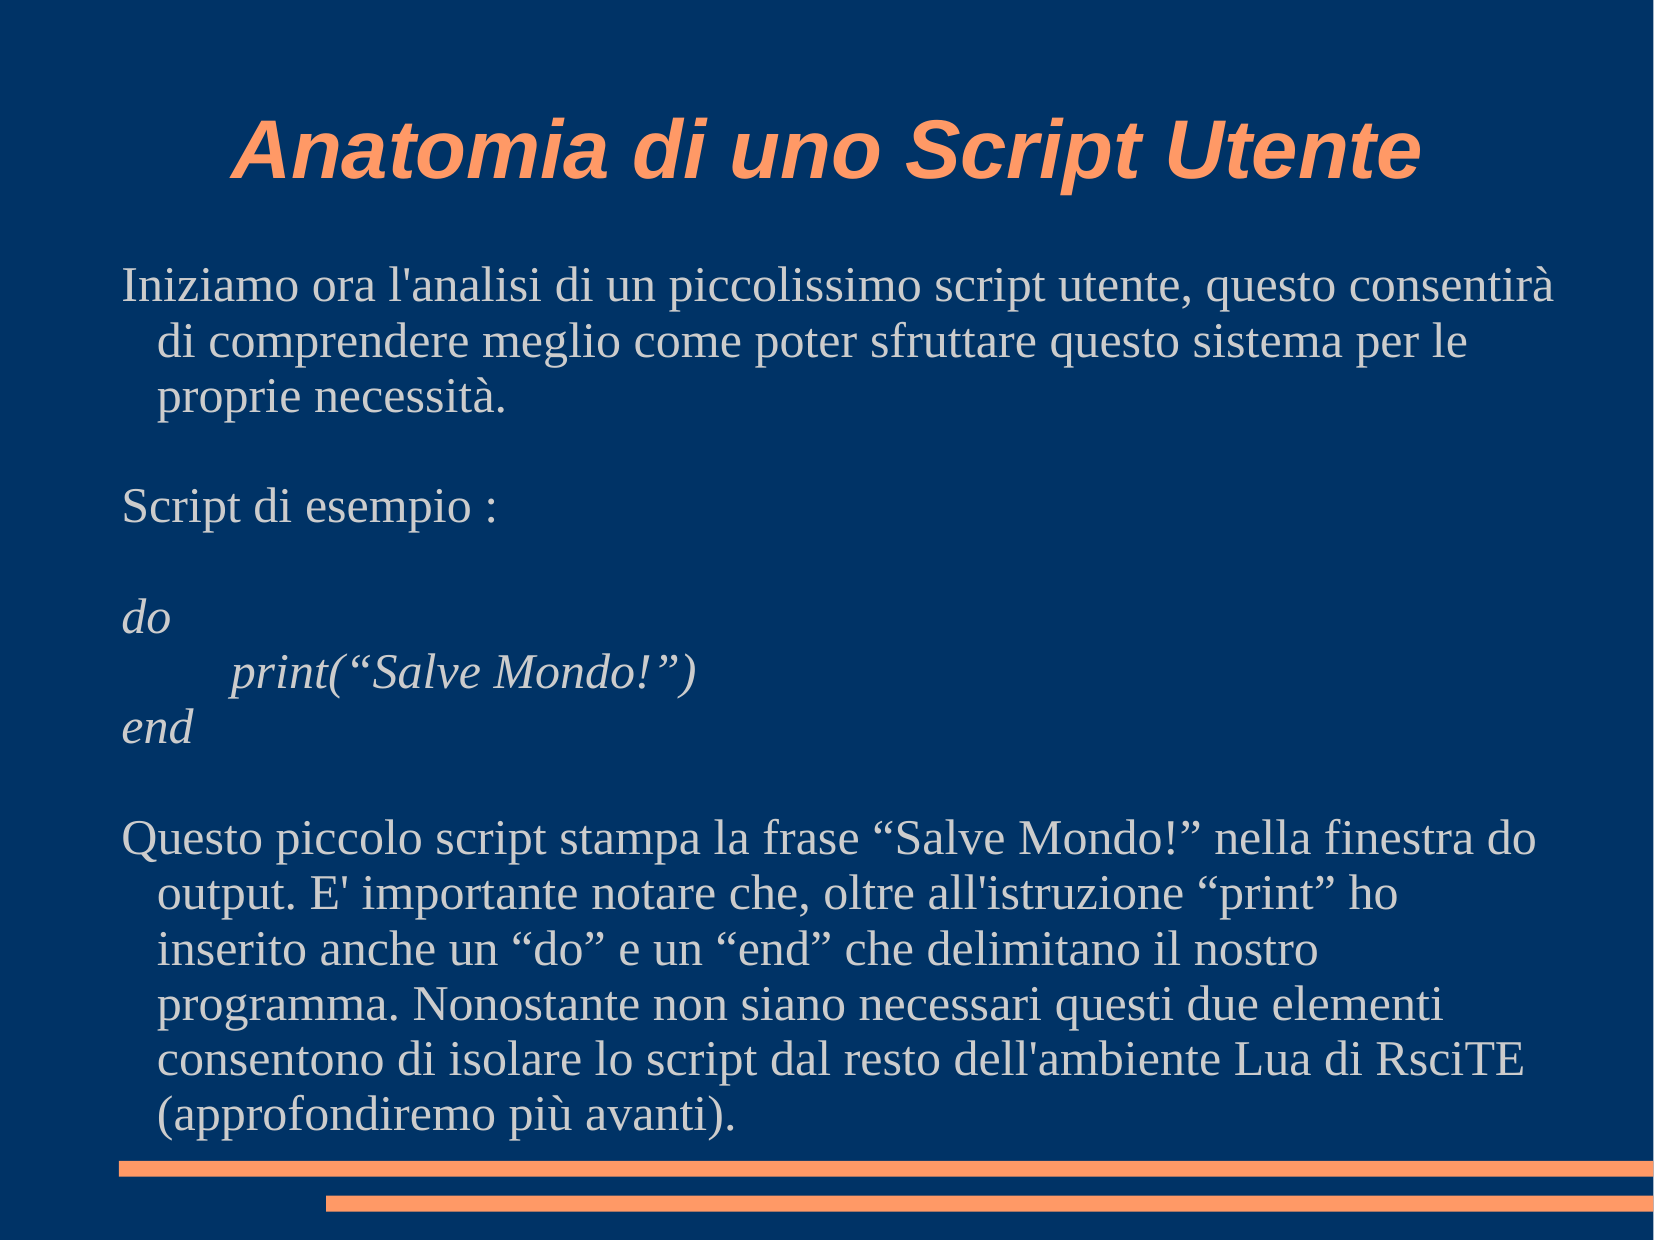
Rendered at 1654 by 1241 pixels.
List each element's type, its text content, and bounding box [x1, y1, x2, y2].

title Anatomia di uno Script Utente [121, 53, 1534, 246]
subtitle Iniziamo ora l'analisi di un piccolissimo script utente, questo consentirà di comprendere meglio come poter sfruttare questo sistema per le proprie necessità. Script di esempio : do print(“Salve Mondo!”) end Questo piccolo script stampa la frase “Salve Mondo!” nella finestra do output. E' importante notare che, oltre all'istruzione “print” ho inserito anche un “do” e un “end” che delimitano il nostro programma. Nonostante non siano necessari questi due elementi consentono di isolare lo script dal resto dell'ambiente Lua di RsciTE (approfondiremo più avanti). [121, 249, 1561, 1205]
